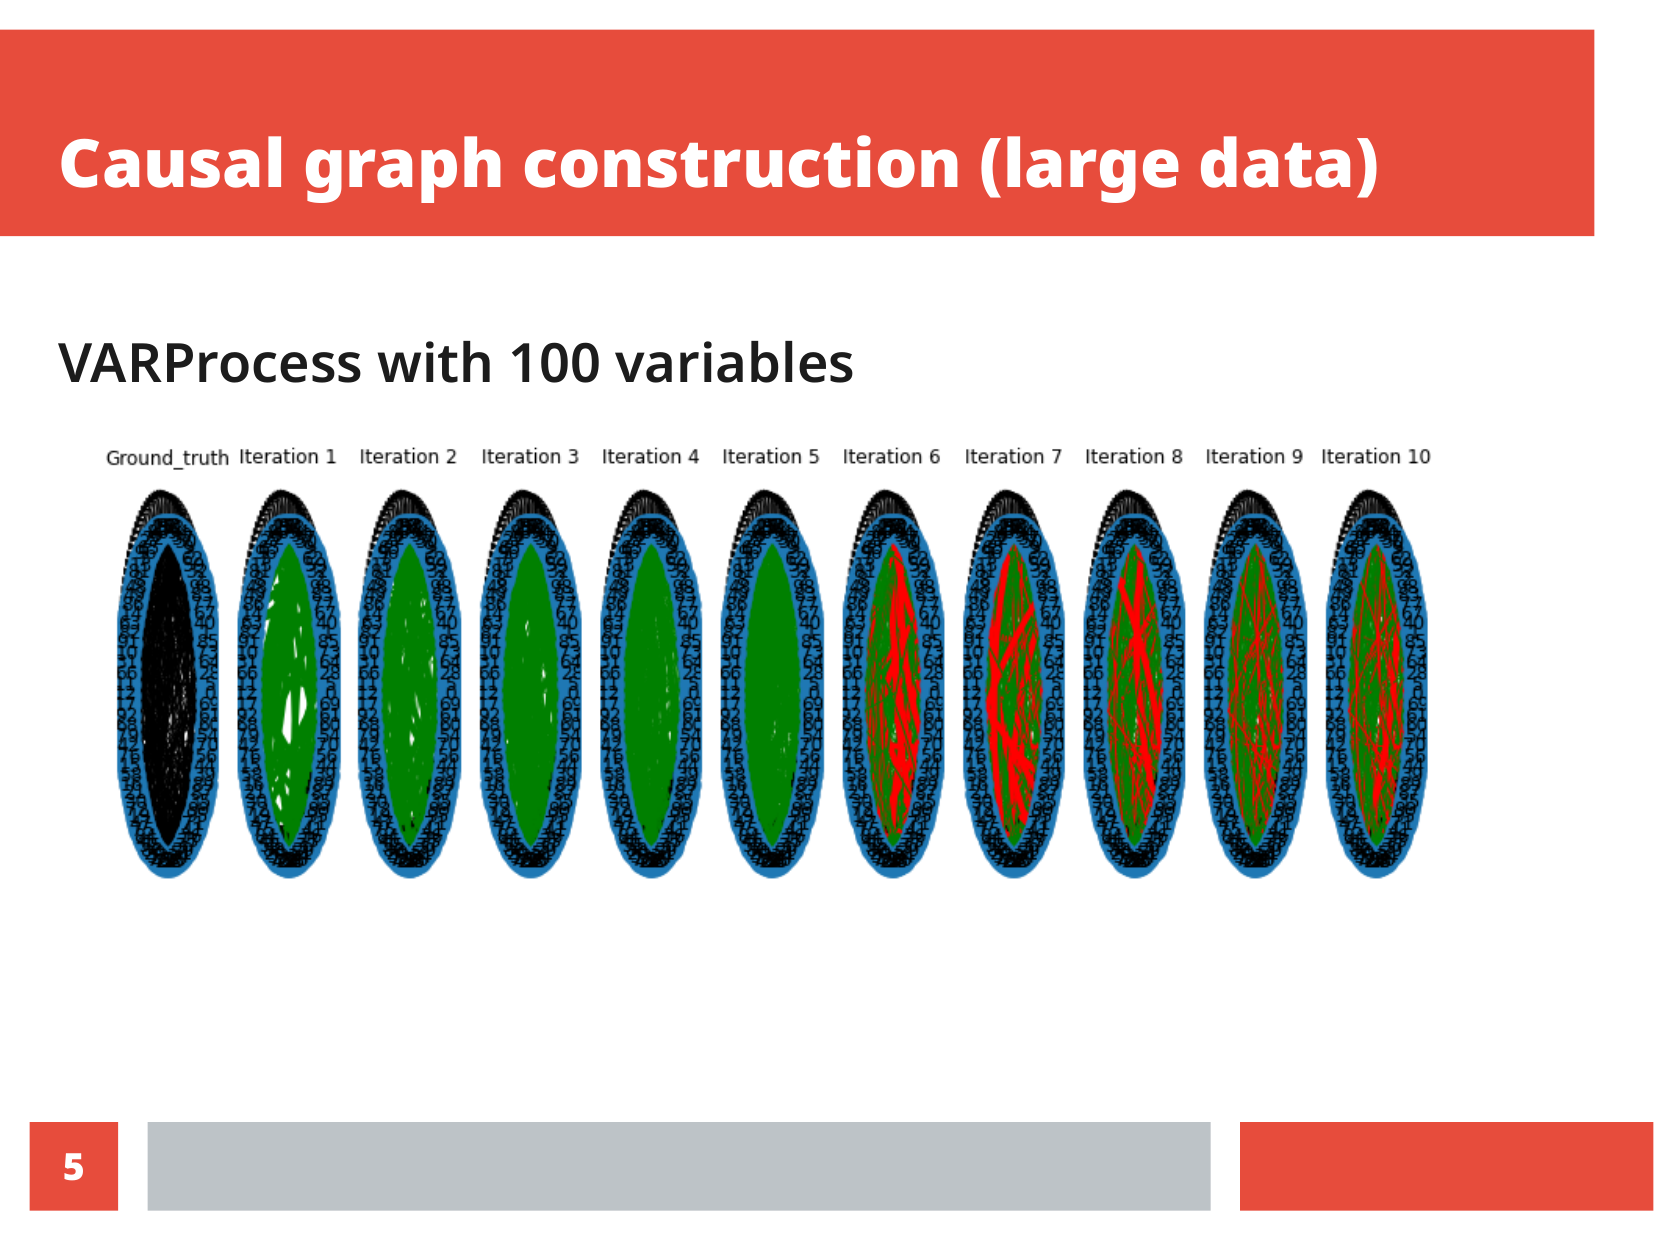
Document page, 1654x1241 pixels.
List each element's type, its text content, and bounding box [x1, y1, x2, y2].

picture [94, 437, 1442, 910]
title Causal graph construction (large data) [59, 59, 1595, 207]
list VARProcess with 100 variables [59, 324, 1565, 1093]
